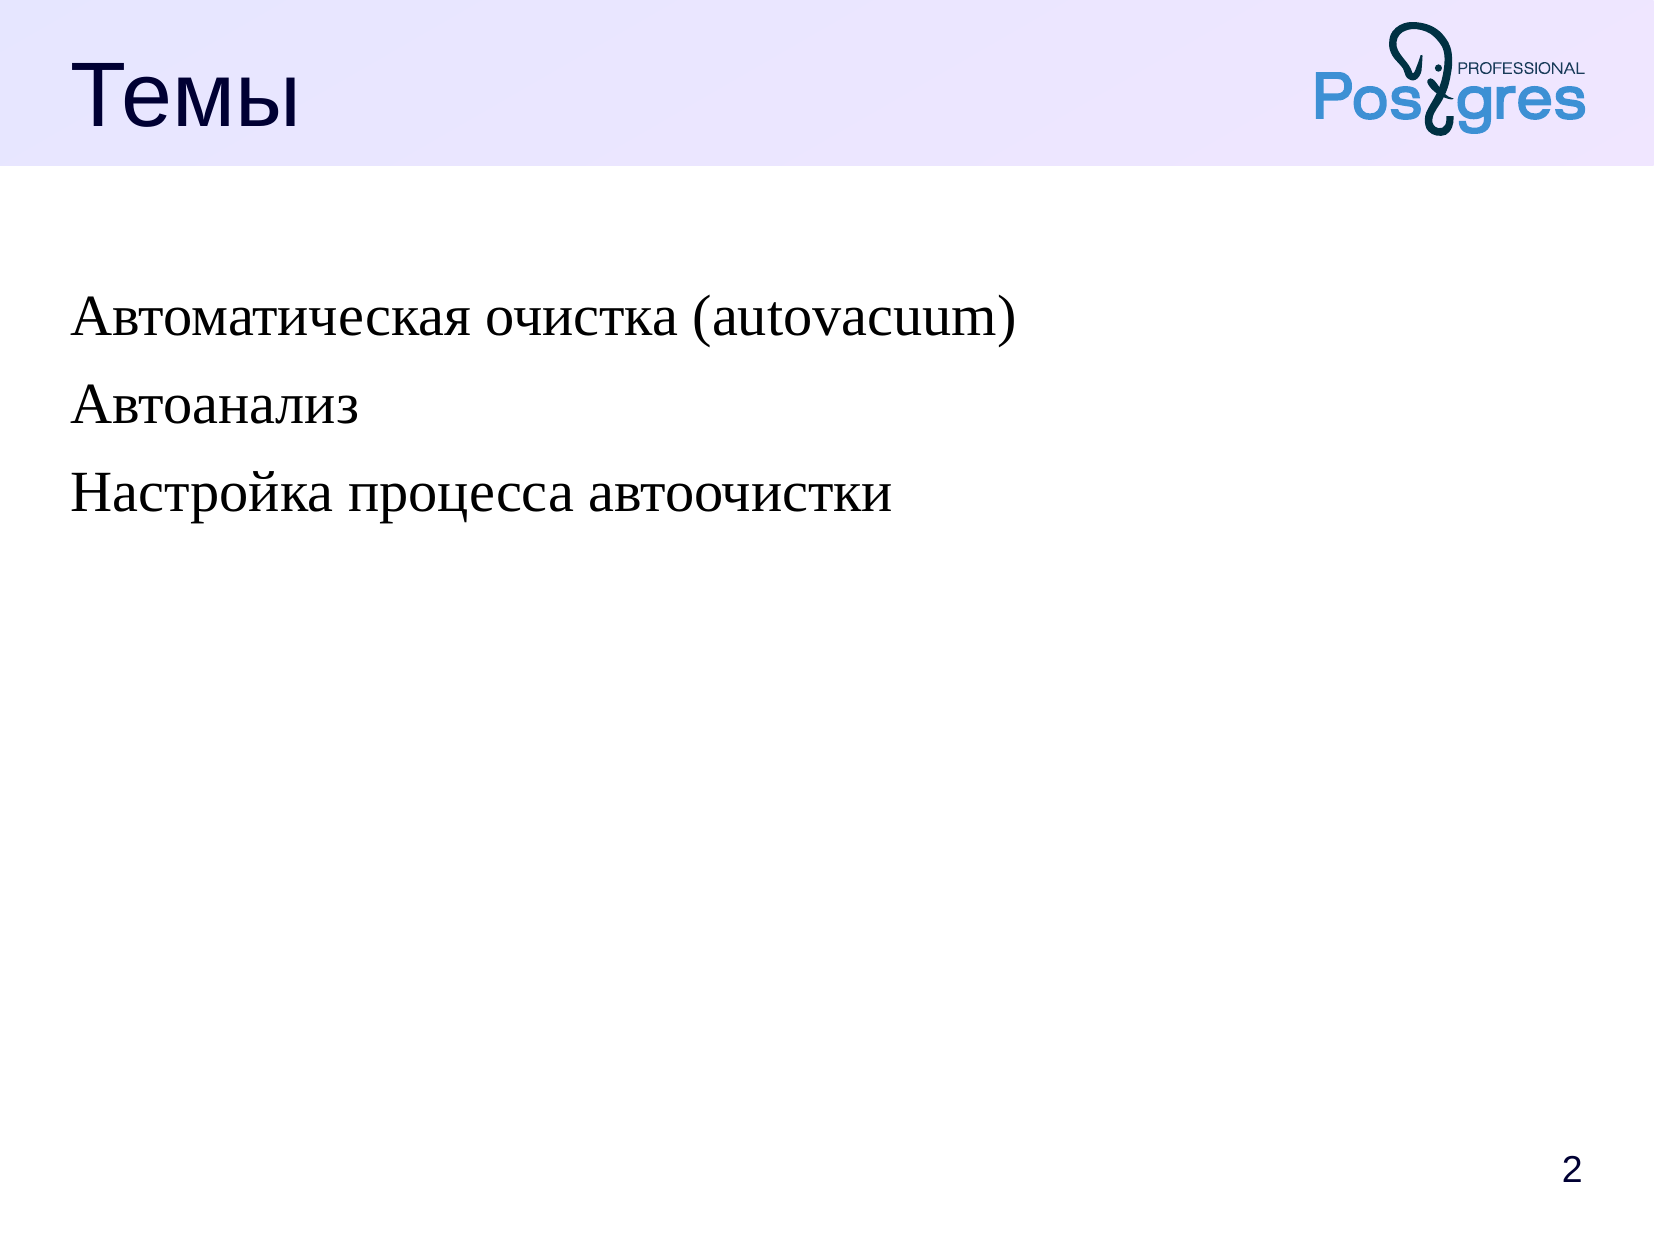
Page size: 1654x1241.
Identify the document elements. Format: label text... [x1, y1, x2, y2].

title Темы [70, 43, 1241, 147]
list Автоматическая очистка (autovacuum) Автоанализ Настройка процесса автоочистки [70, 283, 1583, 1141]
